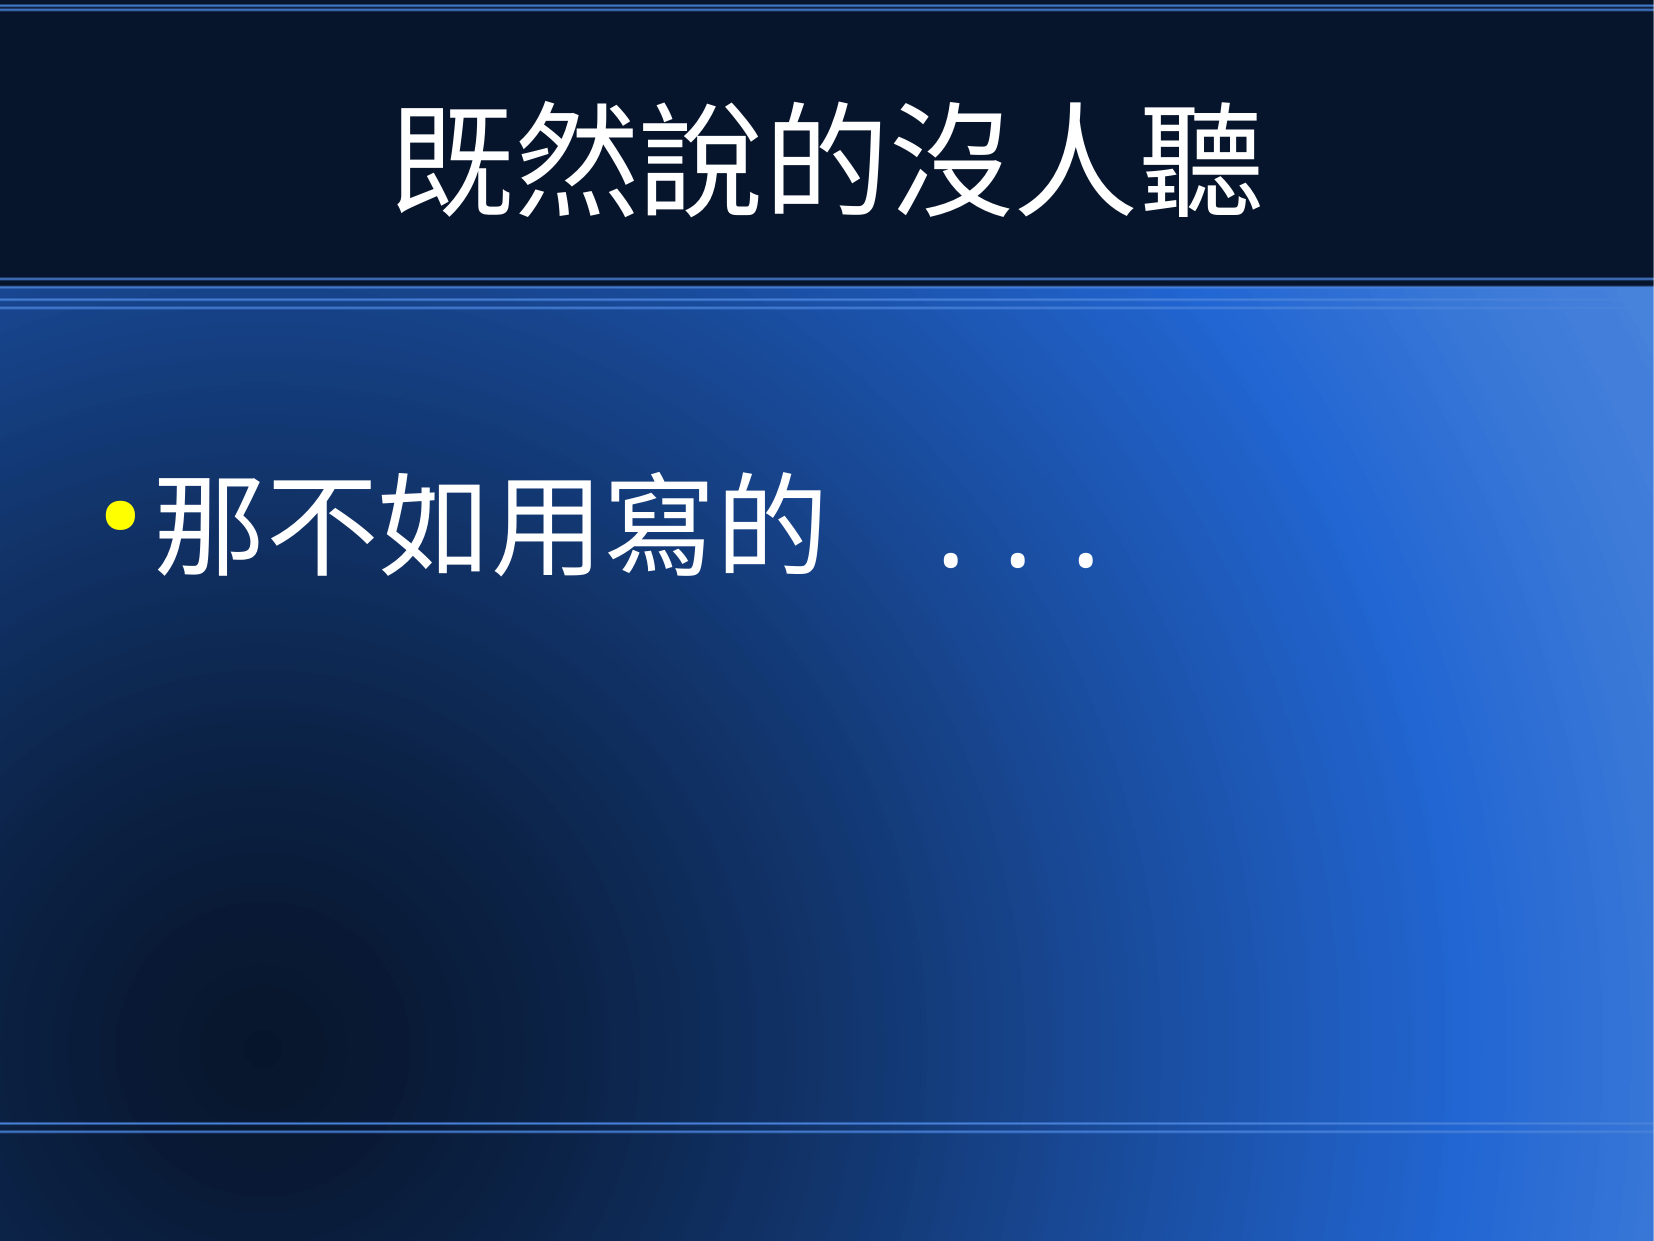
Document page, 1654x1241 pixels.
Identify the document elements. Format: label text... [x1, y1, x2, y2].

list 那不如用寫的 ... [82, 355, 1571, 1241]
title 既然說的沒人聽 [82, 49, 1571, 257]
picture [0, 0, 1654, 1241]
